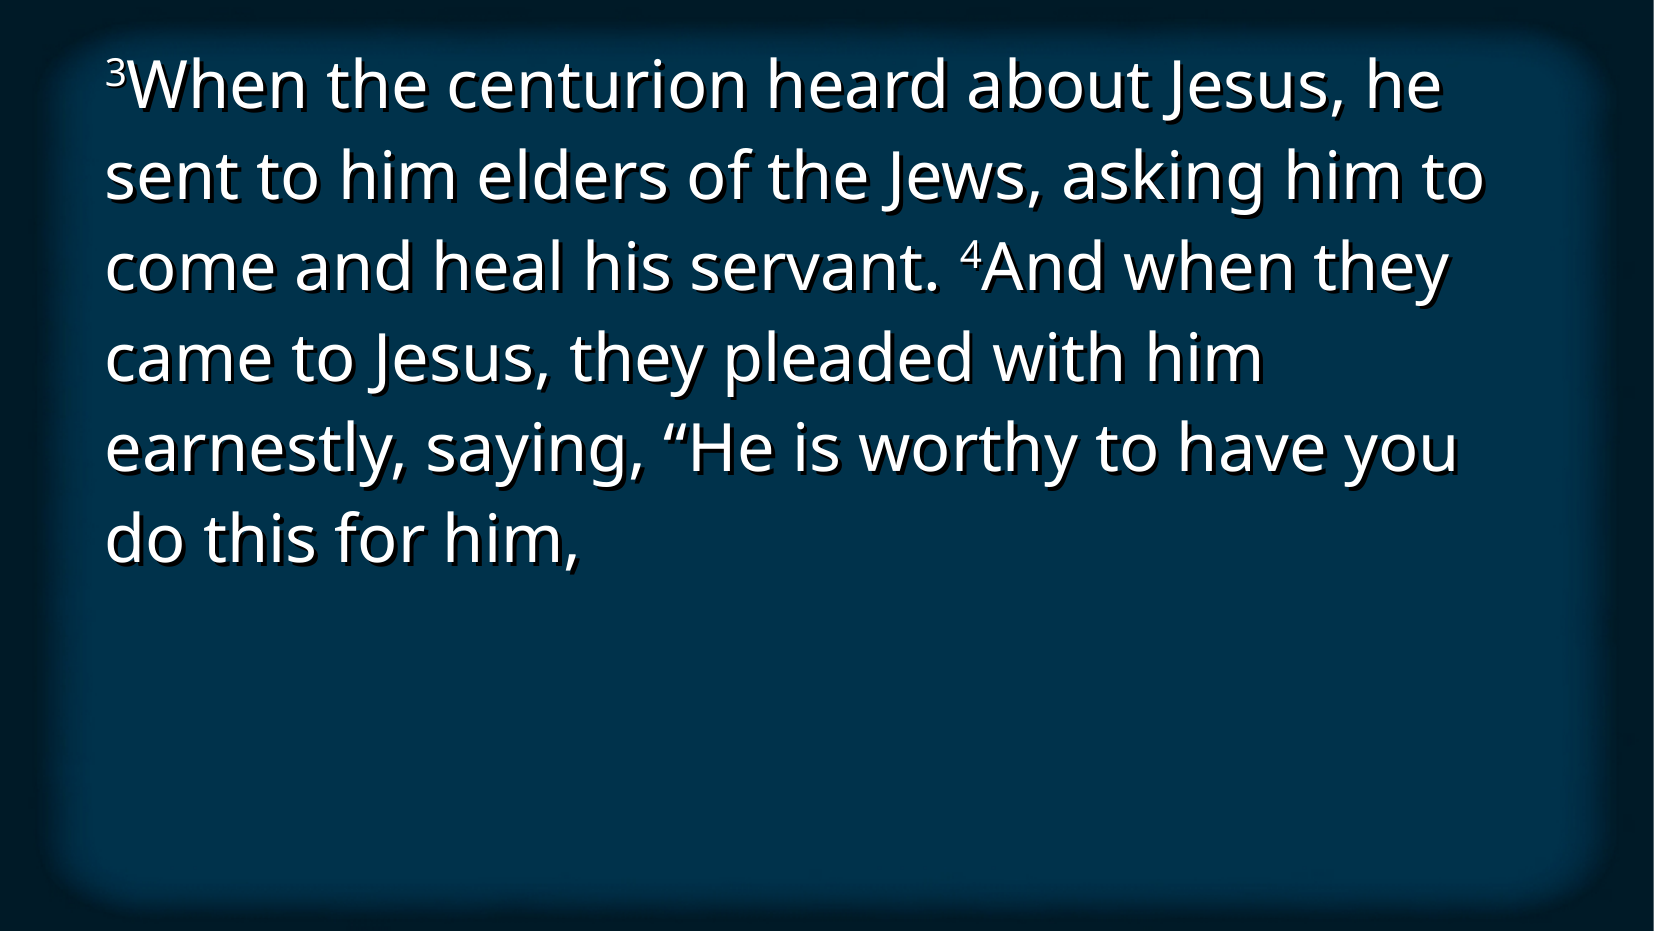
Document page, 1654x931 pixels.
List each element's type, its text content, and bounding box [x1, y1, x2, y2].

picture [0, 0, 1654, 931]
text_box 3When the centurion heard about Jesus, he sent to him elders of the Jews, asking him to come and heal his servant. 4And when they came to Jesus, they pleaded with him earnestly, saying, “He is worthy to have you do this for him, [90, 30, 1561, 489]
